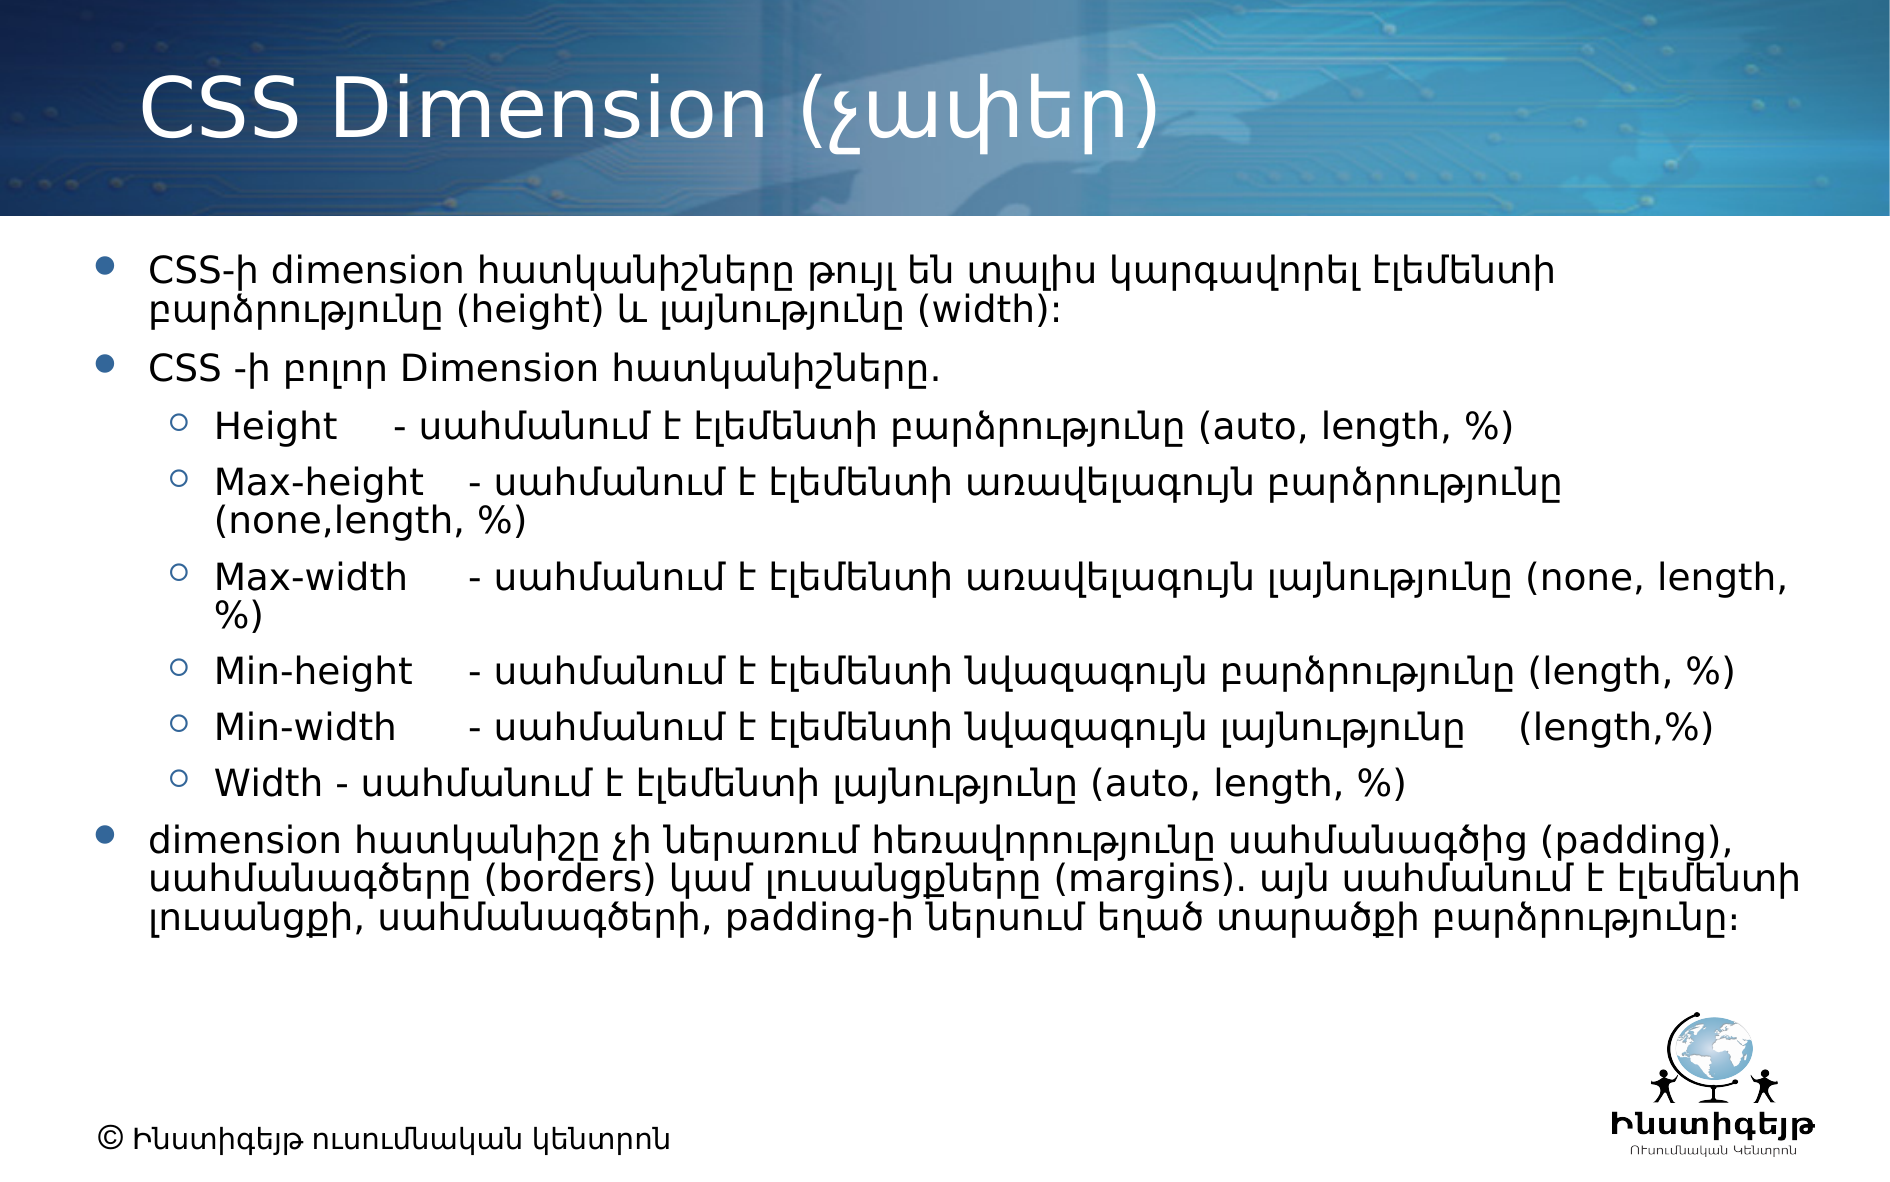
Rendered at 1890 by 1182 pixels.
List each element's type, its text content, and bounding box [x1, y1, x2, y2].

text_box CSS Dimension (չափեր) [138, 82, 1801, 87]
picture [0, 0, 1890, 216]
picture [1612, 1012, 1815, 1157]
list CSS-ի dimension հատկանիշները թույլ են տալիս կարգավորել էլեմենտի բարձրությունը (height) և լայնությունը (width): CSS -ի բոլոր Dimension հատկանիշները․ Height - սահմանում է էլեմենտի բարձրությունը (auto, length, %) Max-height - սահմանում է էլեմենտի առավելագույն բարձրությունը (none,length, %) Max-width - սահմանում է էլեմենտի առավելագույն լայնությունը (none, length, %) Min-height - սահմանում է էլեմենտի նվազագույն բարձրությունը (length, %) Min-width - սահմանում է էլեմենտի նվազագույն լայնությունը (length,%) Width - սահմանում է էլեմենտի լայնությունը (auto, length, %) dimension հատկանիշը չի ներառում հեռավորությունը սահմանագծից (padding), սահմանագծերը (borders) կամ լուսանցքները (margins). այն սահմանում է էլեմենտի լուսանցքի, սահմանագծերի, padding-ի ներսում եղած տարածքի բարձրությունը։ [93, 252, 1820, 275]
